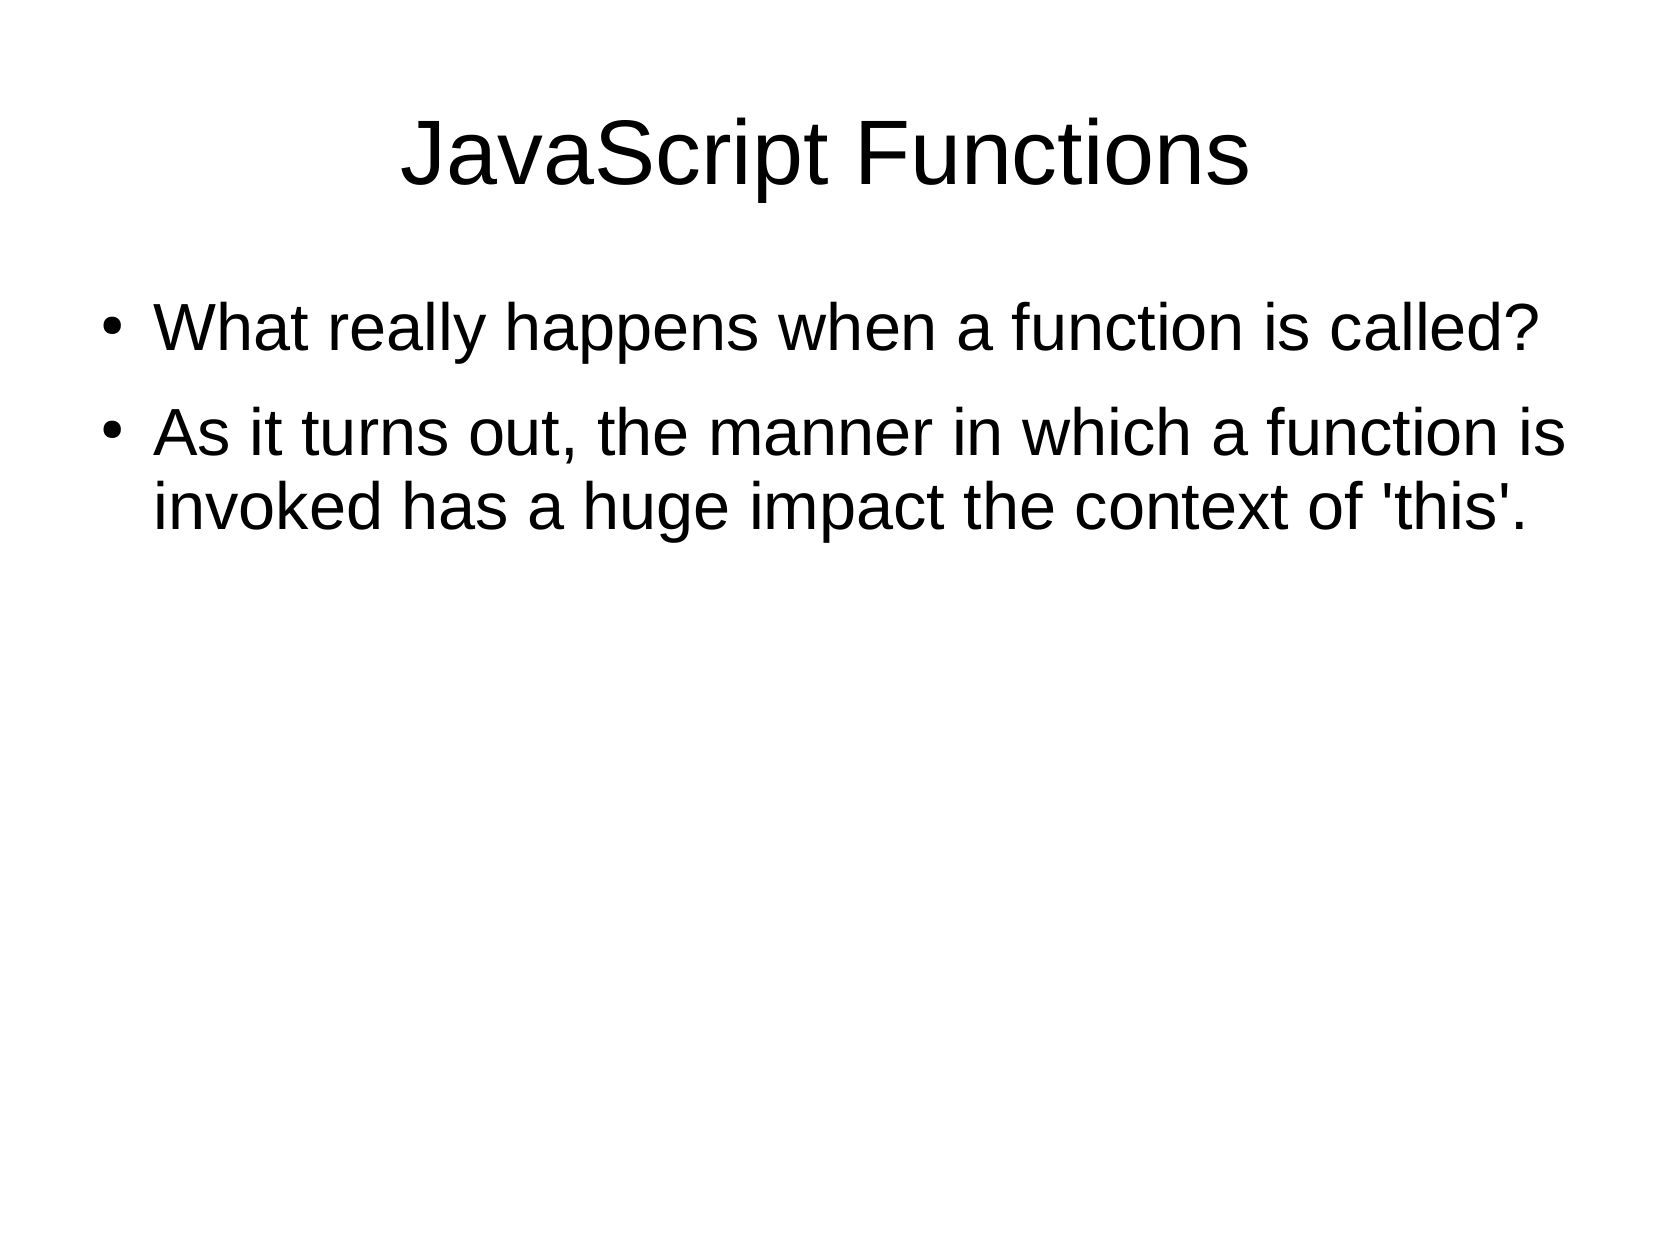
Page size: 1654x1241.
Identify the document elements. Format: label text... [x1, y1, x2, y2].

list What really happens when a function is called? As it turns out, the manner in which a function is invoked has a huge impact the context of 'this'. [82, 290, 1571, 1010]
title JavaScript Functions [82, 49, 1571, 257]
